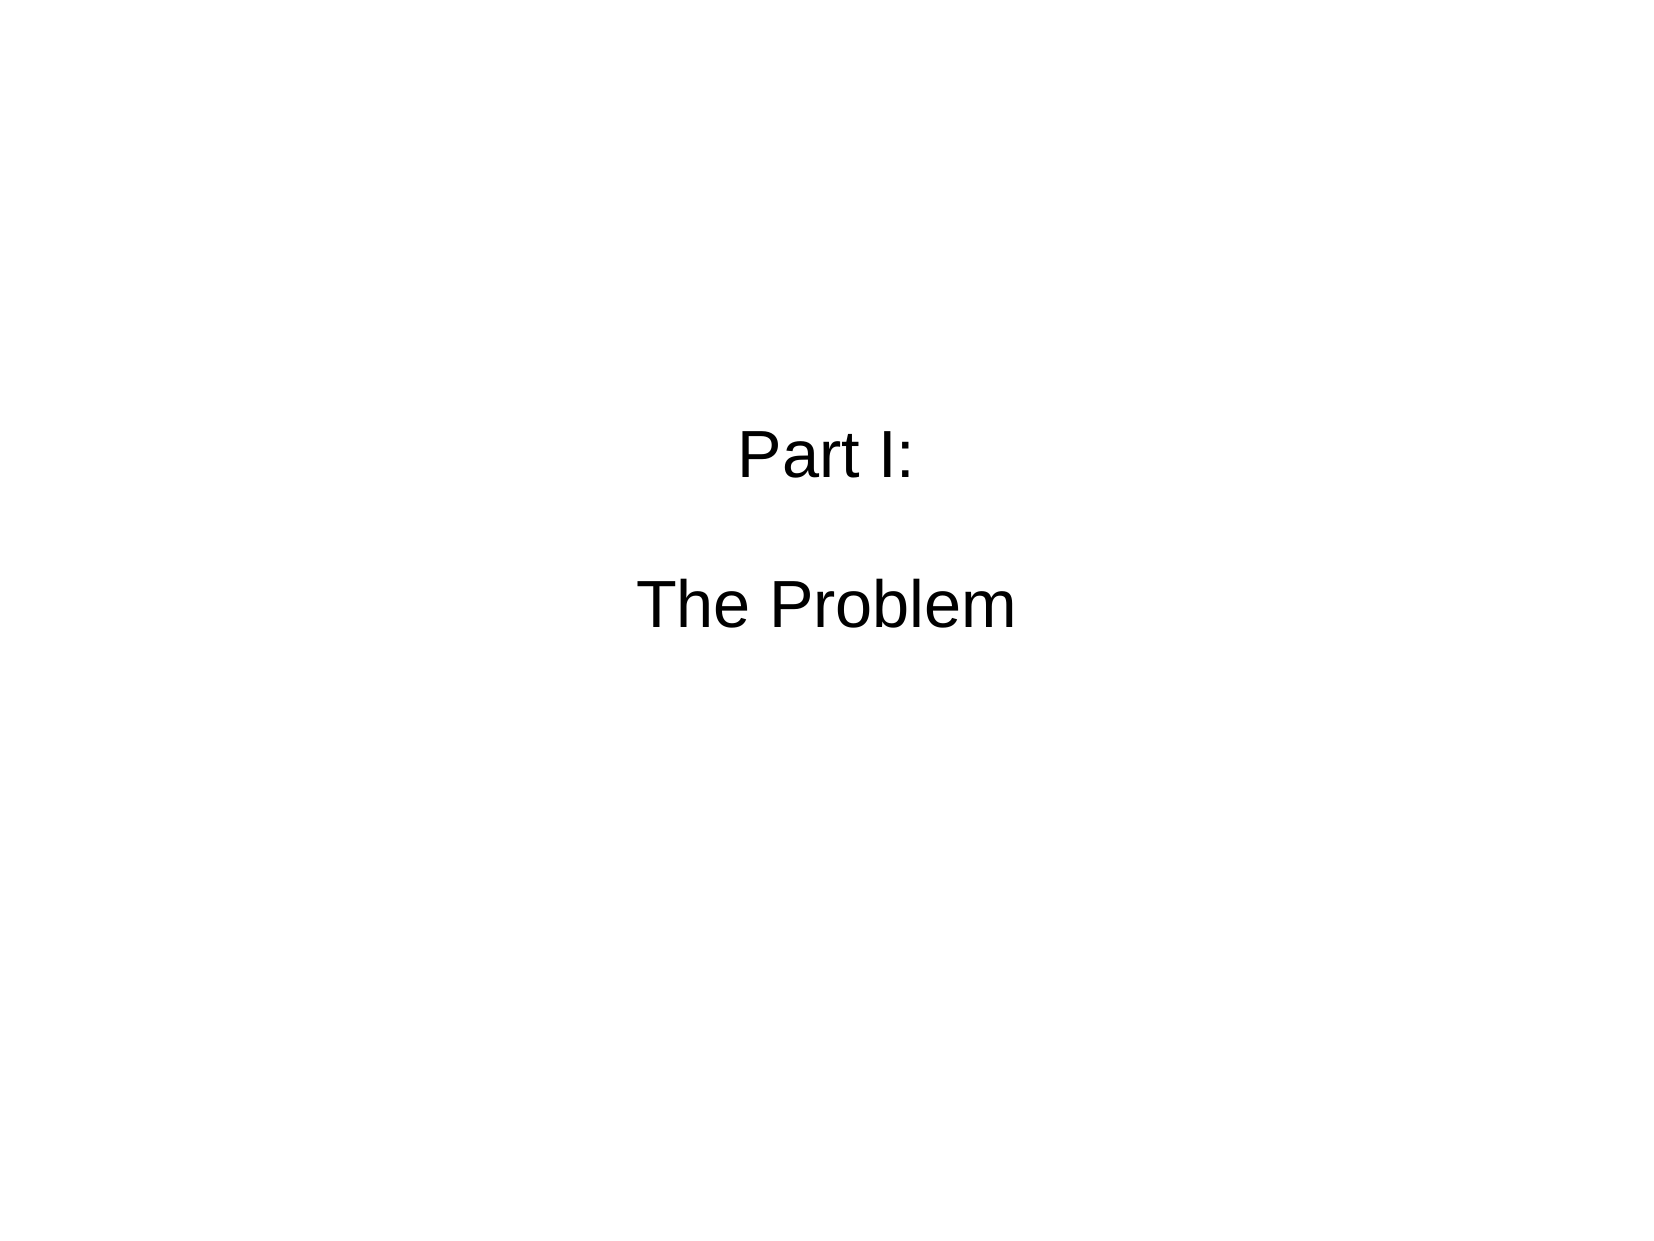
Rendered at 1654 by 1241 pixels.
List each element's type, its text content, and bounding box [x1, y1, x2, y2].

subtitle Part I: The Problem [82, 49, 1571, 1010]
